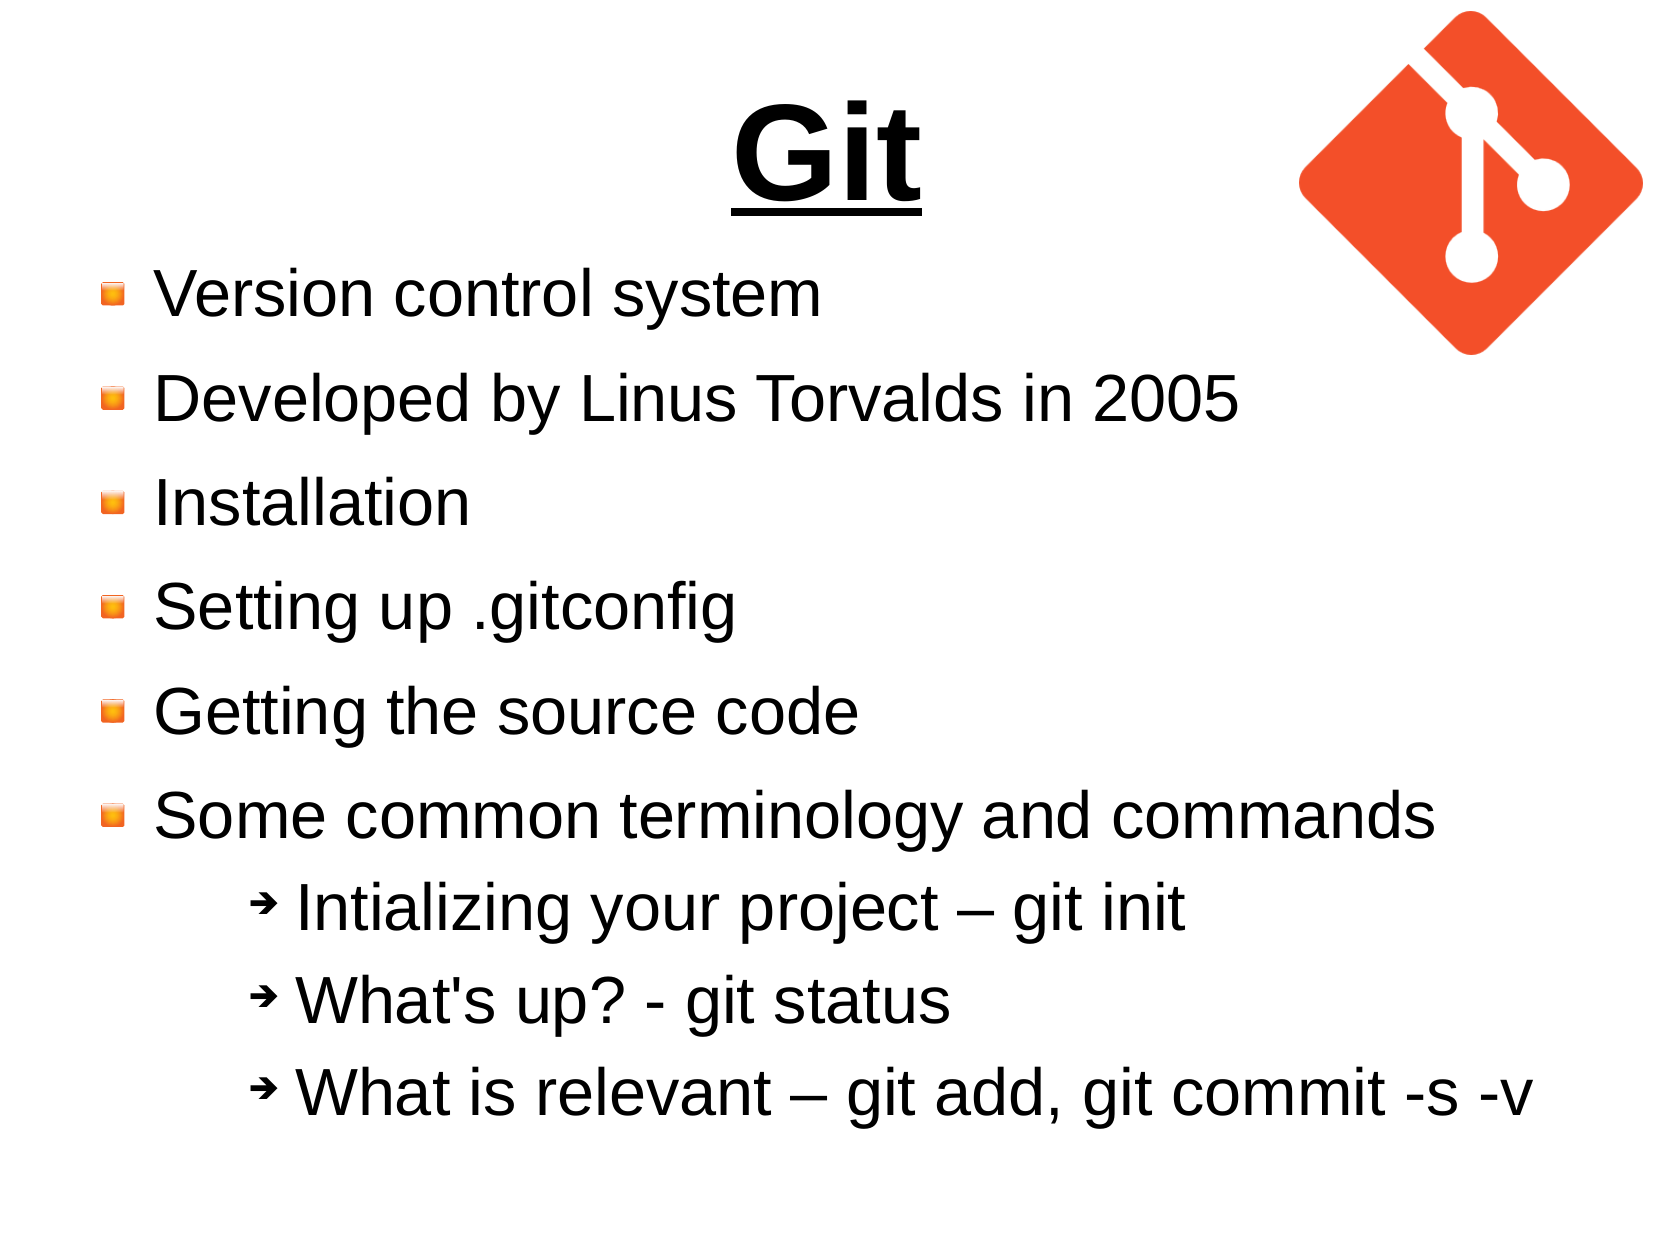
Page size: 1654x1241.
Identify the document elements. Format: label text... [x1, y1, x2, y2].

picture [1299, 11, 1643, 355]
list Version control system Developed by Linus Torvalds in 2005 Installation Setting up .gitconfig Getting the source code Some common terminology and commands Intializing your project – git init What's up? - git status What is relevant – git add, git commit -s -v [82, 256, 1571, 1182]
title Git [82, 49, 1299, 256]
